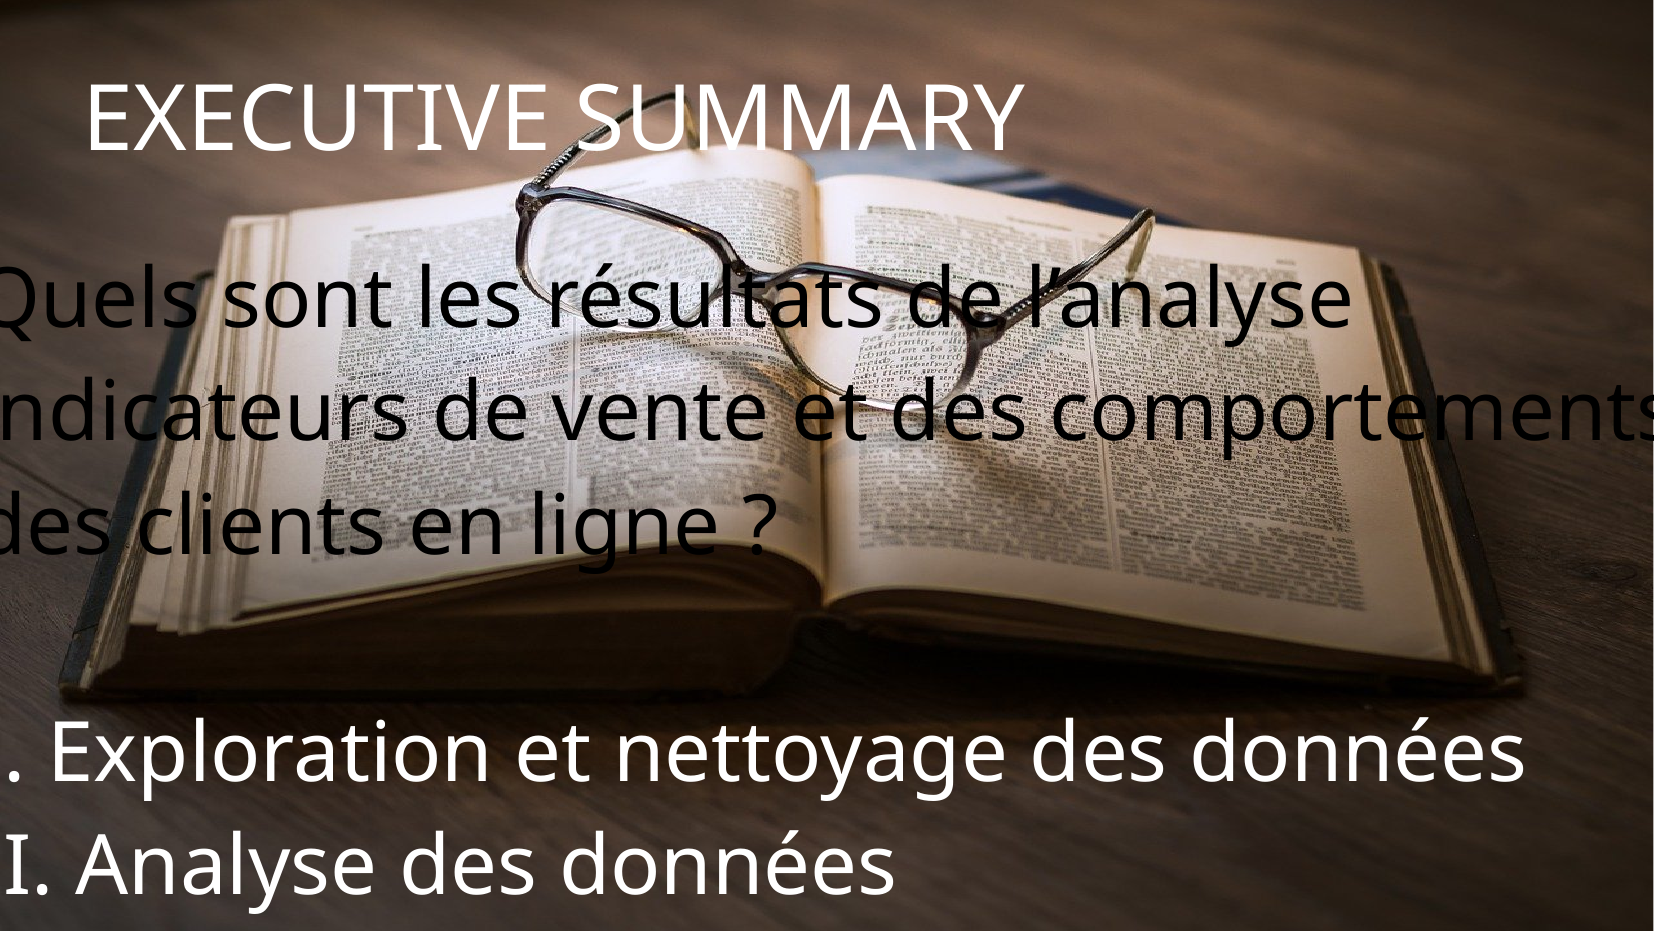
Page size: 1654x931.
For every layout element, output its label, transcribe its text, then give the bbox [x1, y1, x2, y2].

picture [0, 0, 1654, 931]
title EXECUTIVE SUMMARY [82, 37, 1571, 193]
